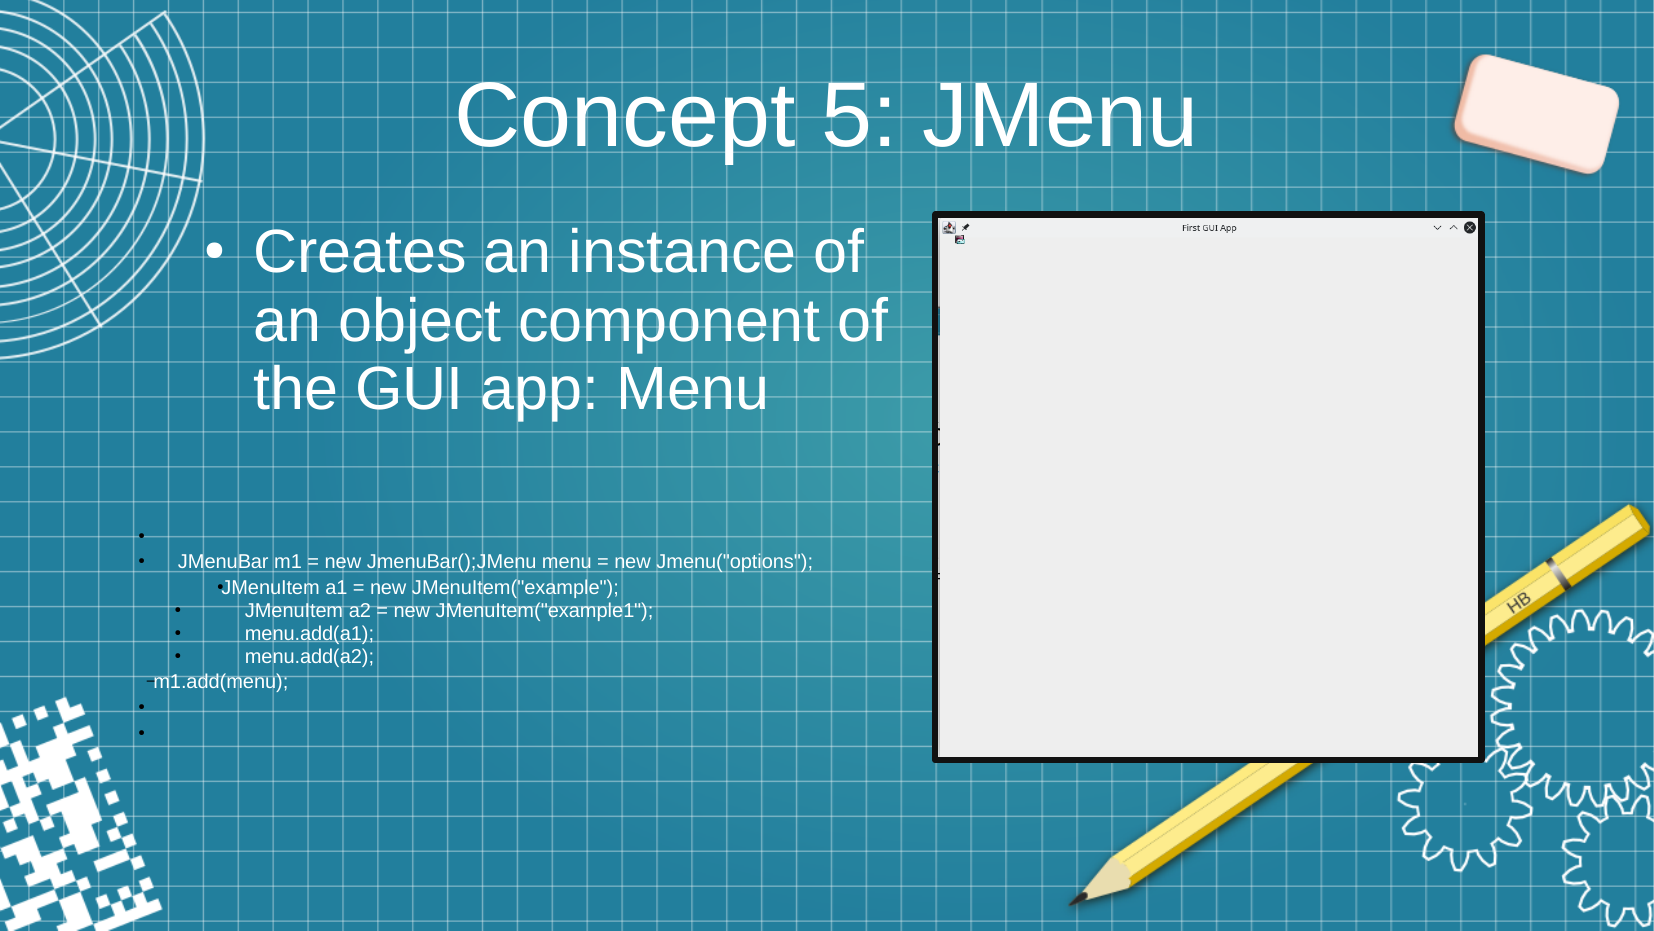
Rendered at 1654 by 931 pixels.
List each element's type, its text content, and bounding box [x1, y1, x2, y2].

list JMenuBar m1 = new JmenuBar();JMenu menu = new Jmenu("options"); JMenuItem a1 = new JMenuItem("example"); JMenuItem a2 = new JMenuItem("example1"); menu.add(a1); menu.add(a2); m1.add(menu); [136, 525, 863, 783]
list Creates an instance of an object component of the GUI app: Menu [187, 217, 914, 475]
picture [0, 0, 1654, 931]
title Concept 5: JMenu [82, 37, 1571, 193]
